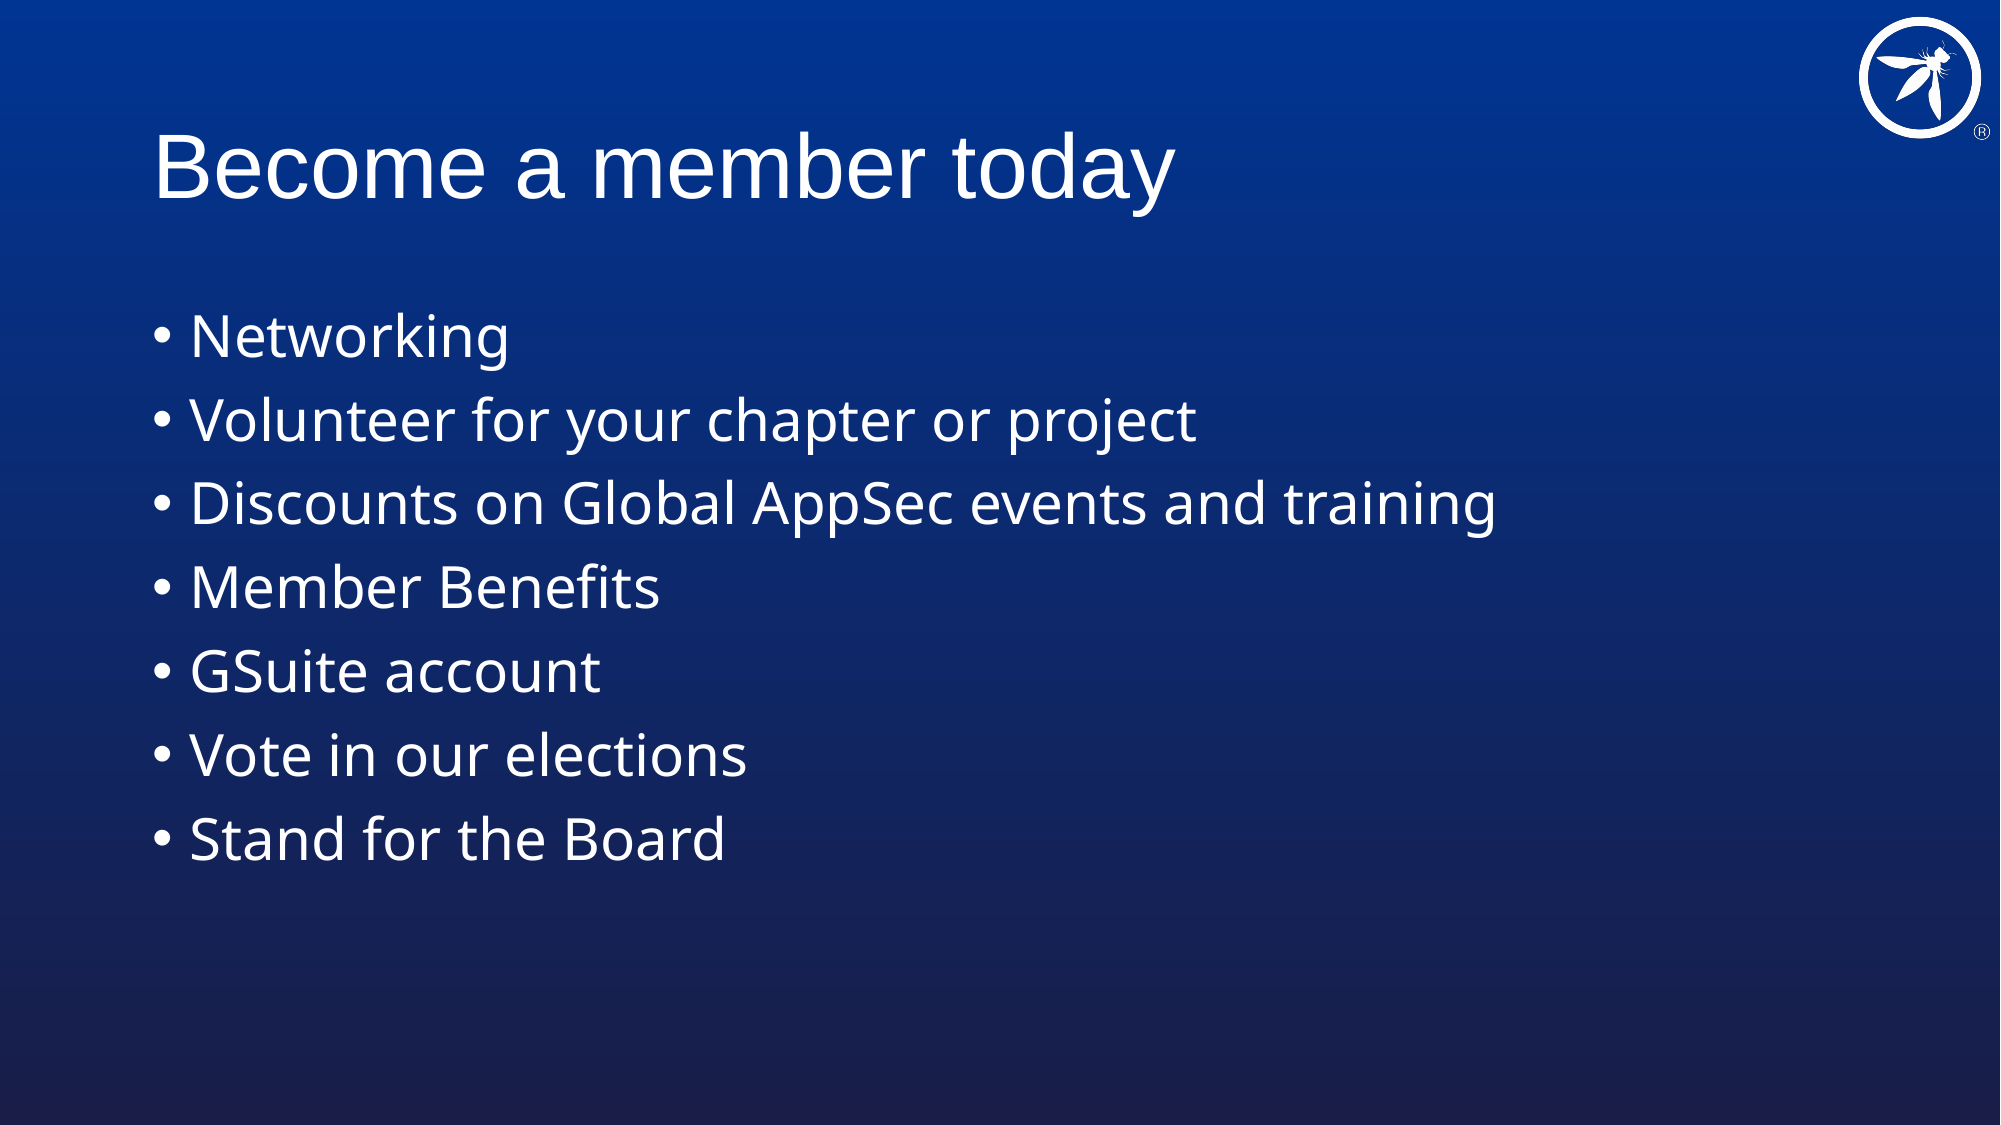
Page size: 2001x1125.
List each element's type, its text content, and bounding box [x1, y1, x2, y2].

list Networking Volunteer for your chapter or project Discounts on Global AppSec events and training Member Benefits GSuite account Vote in our elections Stand for the Board [137, 299, 1863, 1014]
title Become a member today [137, 59, 1863, 278]
picture [1797, 0, 2001, 200]
